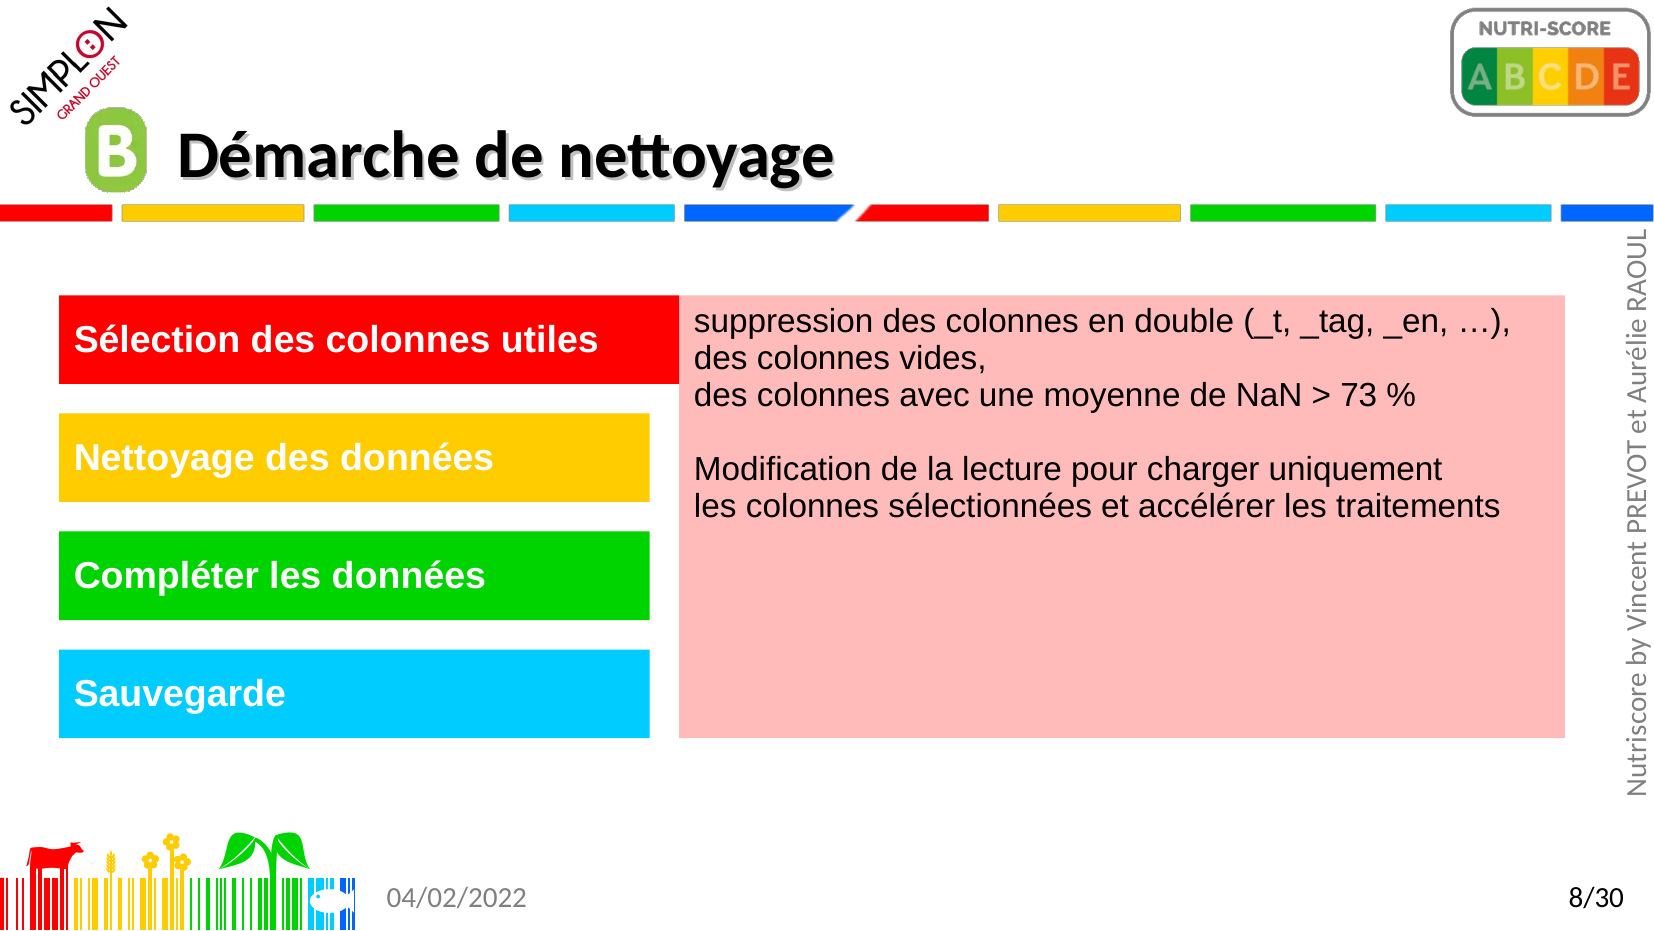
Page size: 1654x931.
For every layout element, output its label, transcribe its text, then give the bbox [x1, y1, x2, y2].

picture [84, 106, 148, 195]
text_box Sélection des colonnes utiles [59, 295, 679, 384]
picture [0, 826, 355, 930]
text_box Nettoyage des données [59, 413, 650, 502]
text_box Compléter les données [59, 531, 650, 621]
picture [0, 200, 1654, 225]
title Démarche de nettoyage [177, 108, 1571, 213]
picture [1448, 4, 1654, 119]
text_box Sauvegarde [59, 649, 650, 739]
text_box suppression des colonnes en double (_t, _tag, _en, …), des colonnes vides, des colonnes avec une moyenne de NaN > 73 % Modification de la lecture pour charger uniquement les colonnes sélectionnées et accélérer les traitements [679, 295, 1565, 739]
picture [2, 2, 147, 147]
